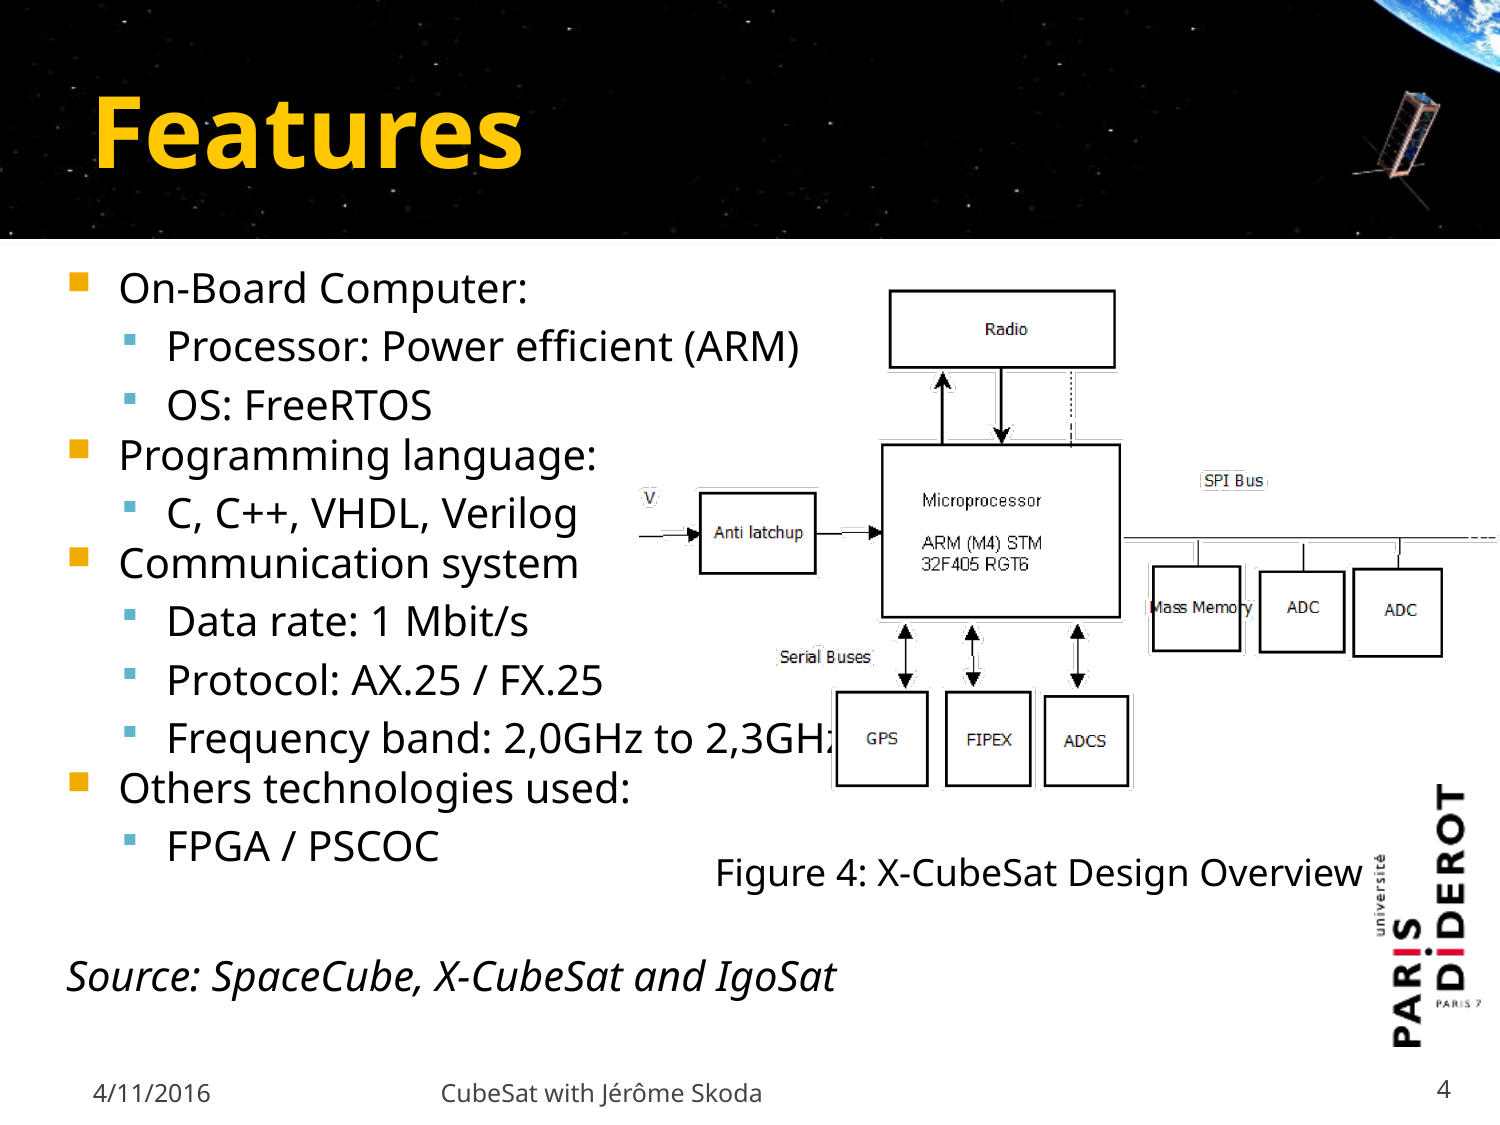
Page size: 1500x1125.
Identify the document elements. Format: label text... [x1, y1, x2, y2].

picture [639, 277, 1500, 1047]
footer CubeSat with Jérôme Skoda [433, 1062, 1337, 1108]
slide_number <number> [1345, 1062, 1467, 1108]
list On-Board Computer: Processor: Power efficient (ARM) OS: FreeRTOS Programming language: C, C++, VHDL, Verilog Communication system Data rate: 1 Mbit/s Protocol: AX.25 / FX.25 Frequency band: 2,0GHz to 2,3GHz Others technologies used: FPGA / PSCOC Source: SpaceCube, X-CubeSat and IgoSat [37, 246, 988, 1047]
text_box Figure 4: X-CubeSat Design Overview [700, 841, 1389, 902]
slide_number 4/11/2016 [75, 1062, 425, 1108]
picture [0, 0, 1500, 239]
title Features [75, 25, 1425, 231]
